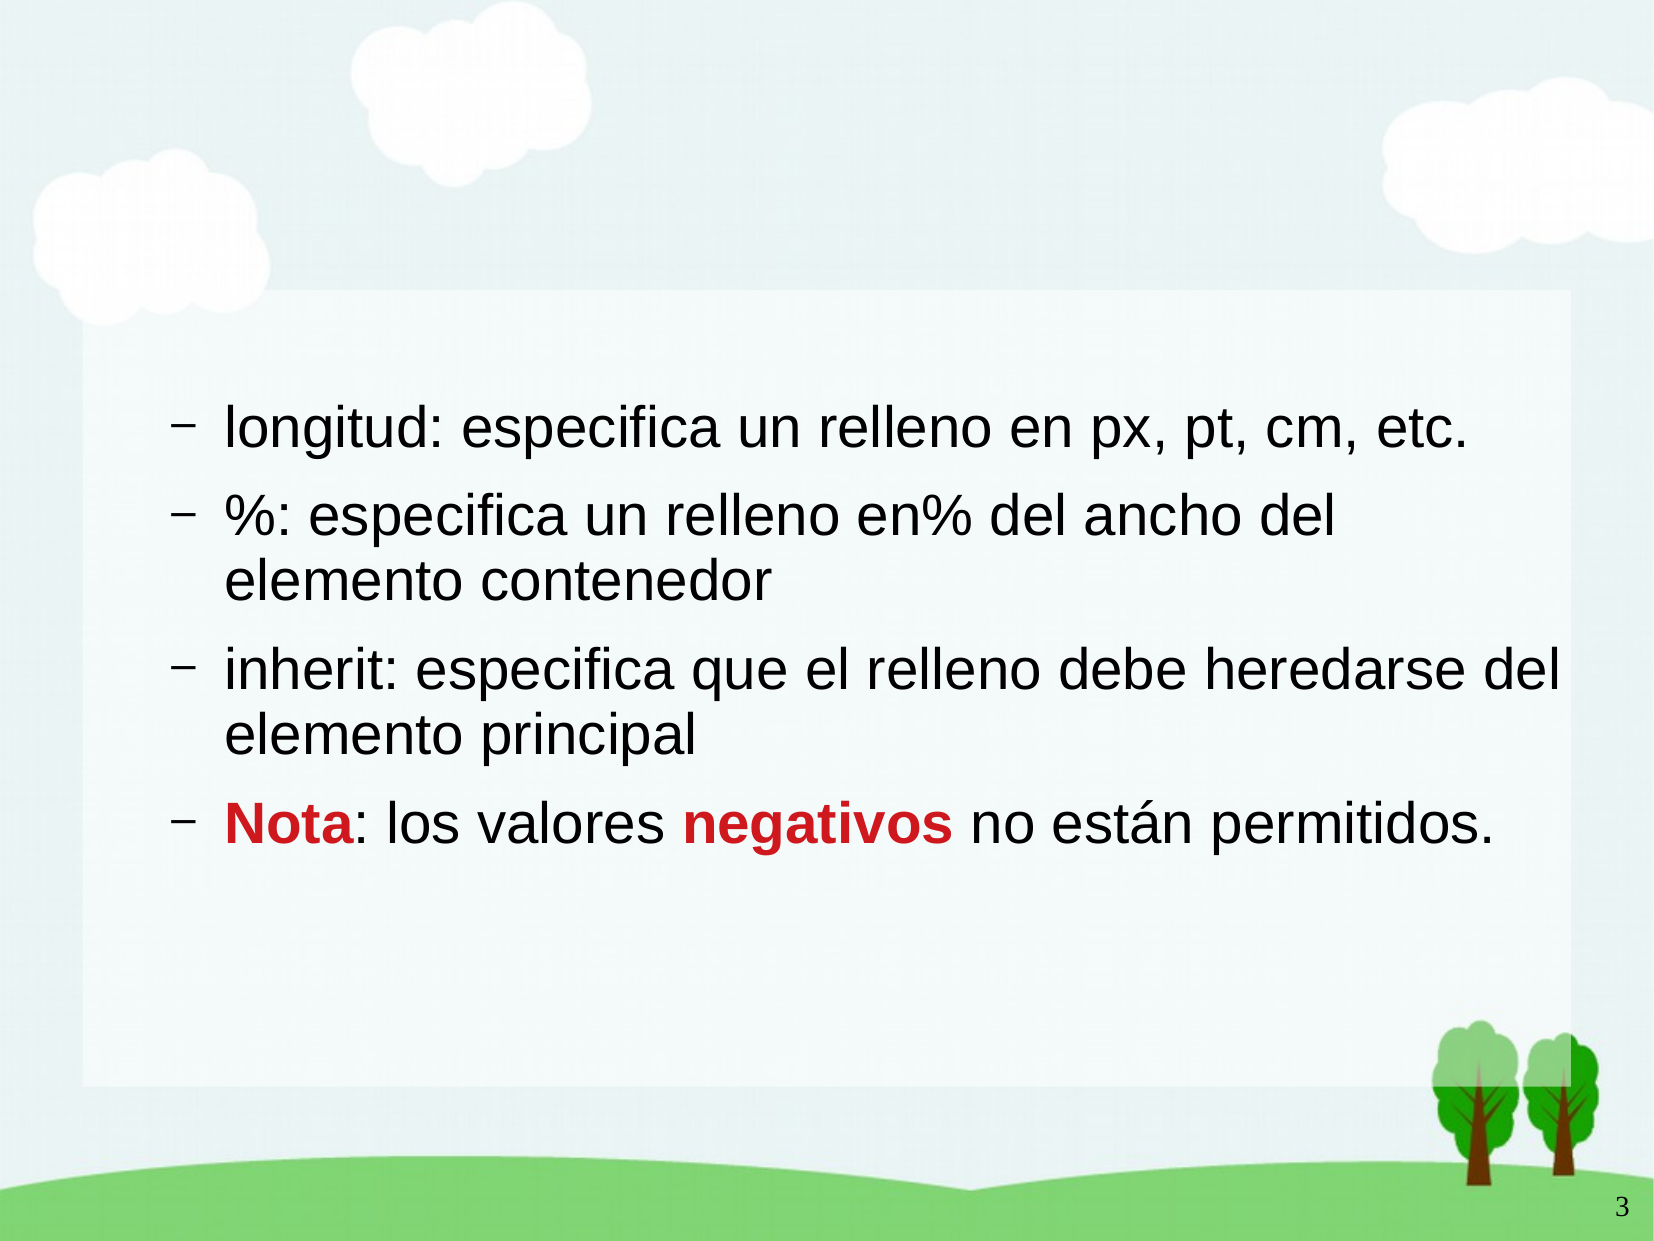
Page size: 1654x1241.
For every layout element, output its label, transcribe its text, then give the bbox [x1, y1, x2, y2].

picture [0, 0, 1654, 1241]
list longitud: especifica un relleno en px, pt, cm, etc. %: especifica un relleno en% del ancho del elemento contenedor inherit: especifica que el relleno debe heredarse del elemento principal Nota: los valores negativos no están permitidos. [82, 290, 1571, 1087]
